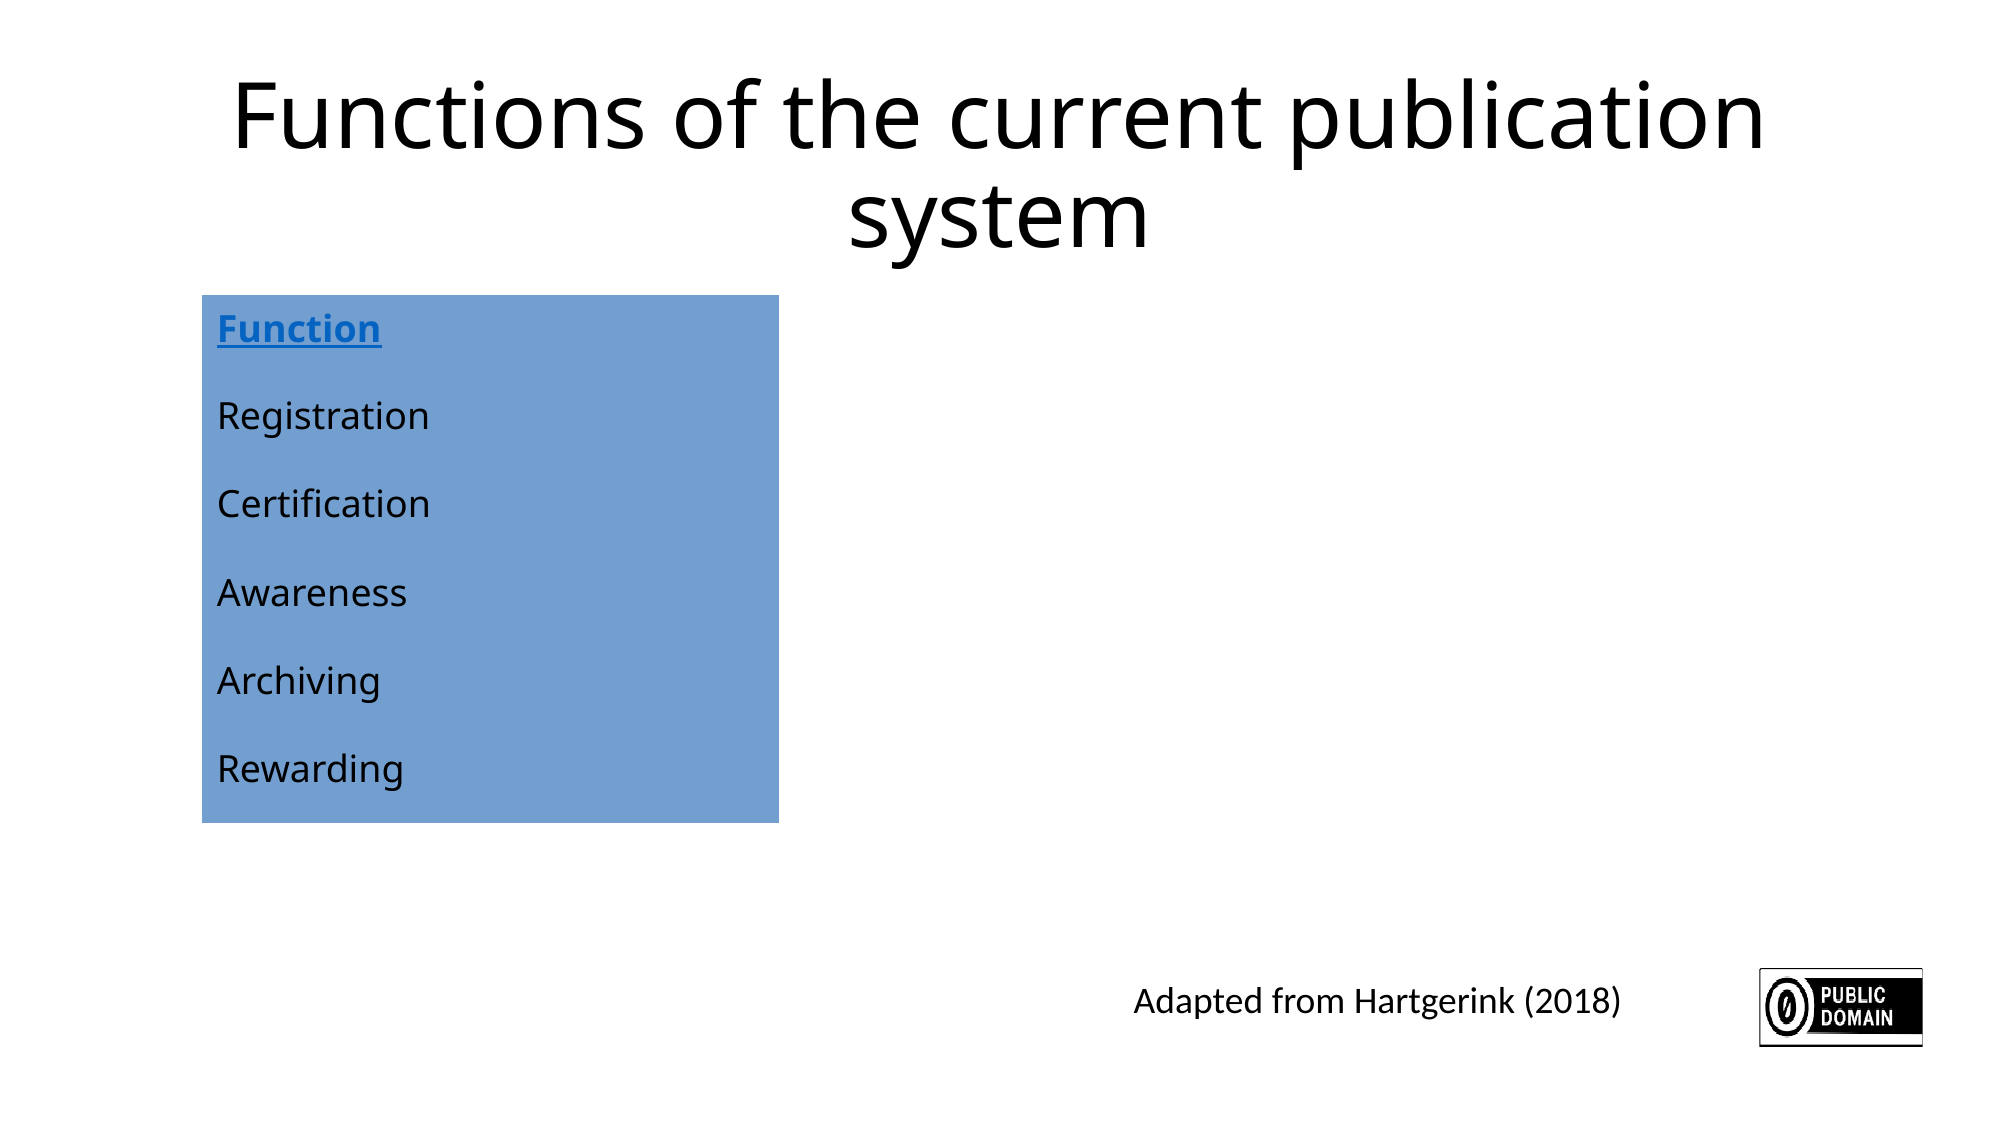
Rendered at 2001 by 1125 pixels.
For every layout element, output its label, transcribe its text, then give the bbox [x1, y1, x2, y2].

table_cell Awareness [202, 559, 779, 647]
text_box Adapted from Hartgerink (2018) [1118, 968, 1675, 1030]
table_cell Certification [202, 470, 779, 559]
text_box [1759, 969, 1923, 1047]
table_cell Rewarding [202, 735, 779, 823]
table_cell Archiving [202, 647, 779, 735]
title Functions of the current publication system [137, 59, 1863, 278]
table_cell Registration [202, 382, 779, 470]
table_header Function [202, 295, 779, 382]
